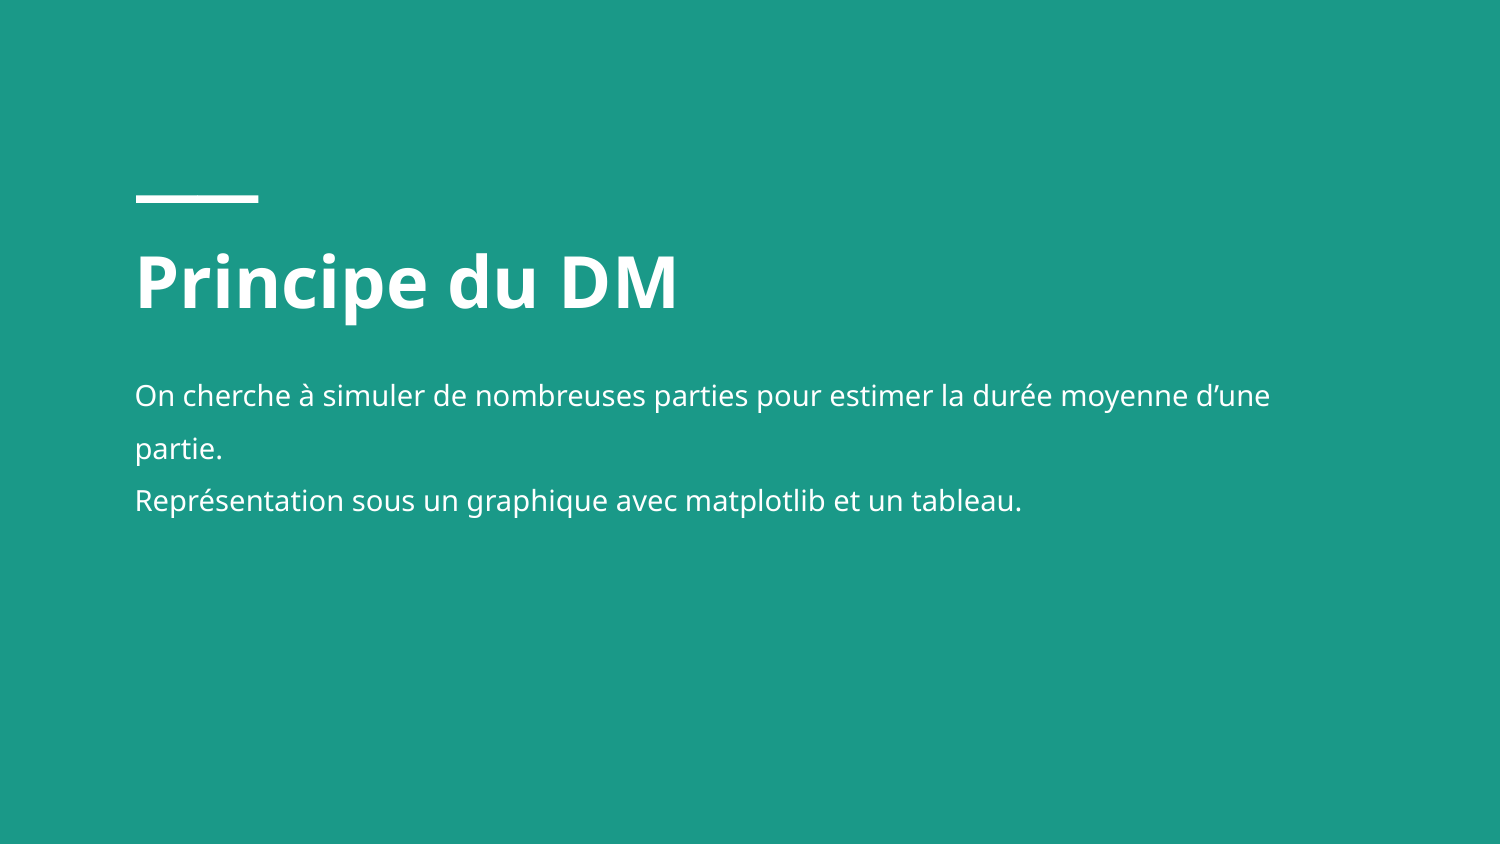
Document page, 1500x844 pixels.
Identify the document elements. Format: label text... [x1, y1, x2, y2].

title Principe du DM [119, 216, 1381, 345]
text_box On cherche à simuler de nombreuses parties pour estimer la durée moyenne d’une partie. Représentation sous un graphique avec matplotlib et un tableau. [119, 345, 1381, 533]
